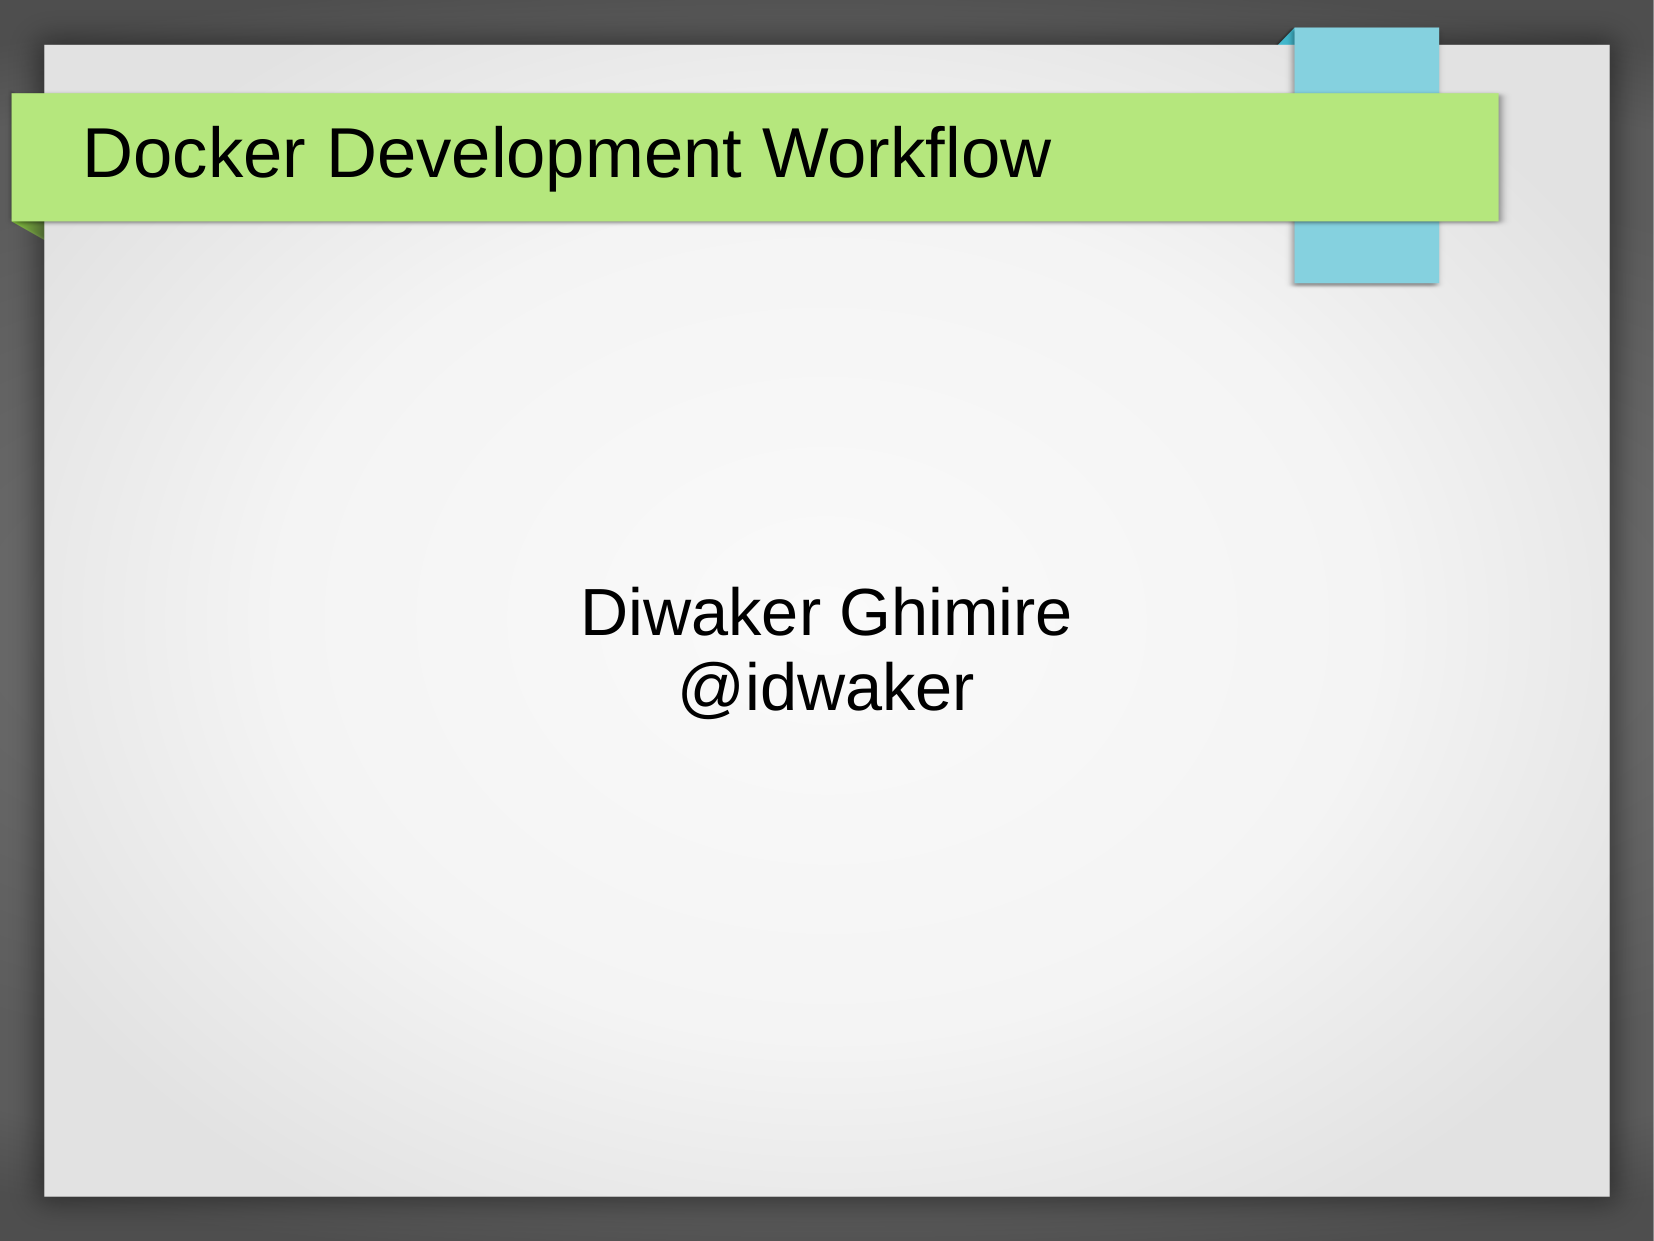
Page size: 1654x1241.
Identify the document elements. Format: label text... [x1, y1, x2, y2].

title Docker Development Workflow [82, 49, 1571, 257]
picture [0, 0, 1654, 1241]
subtitle Diwaker Ghimire @idwaker [82, 290, 1571, 1010]
